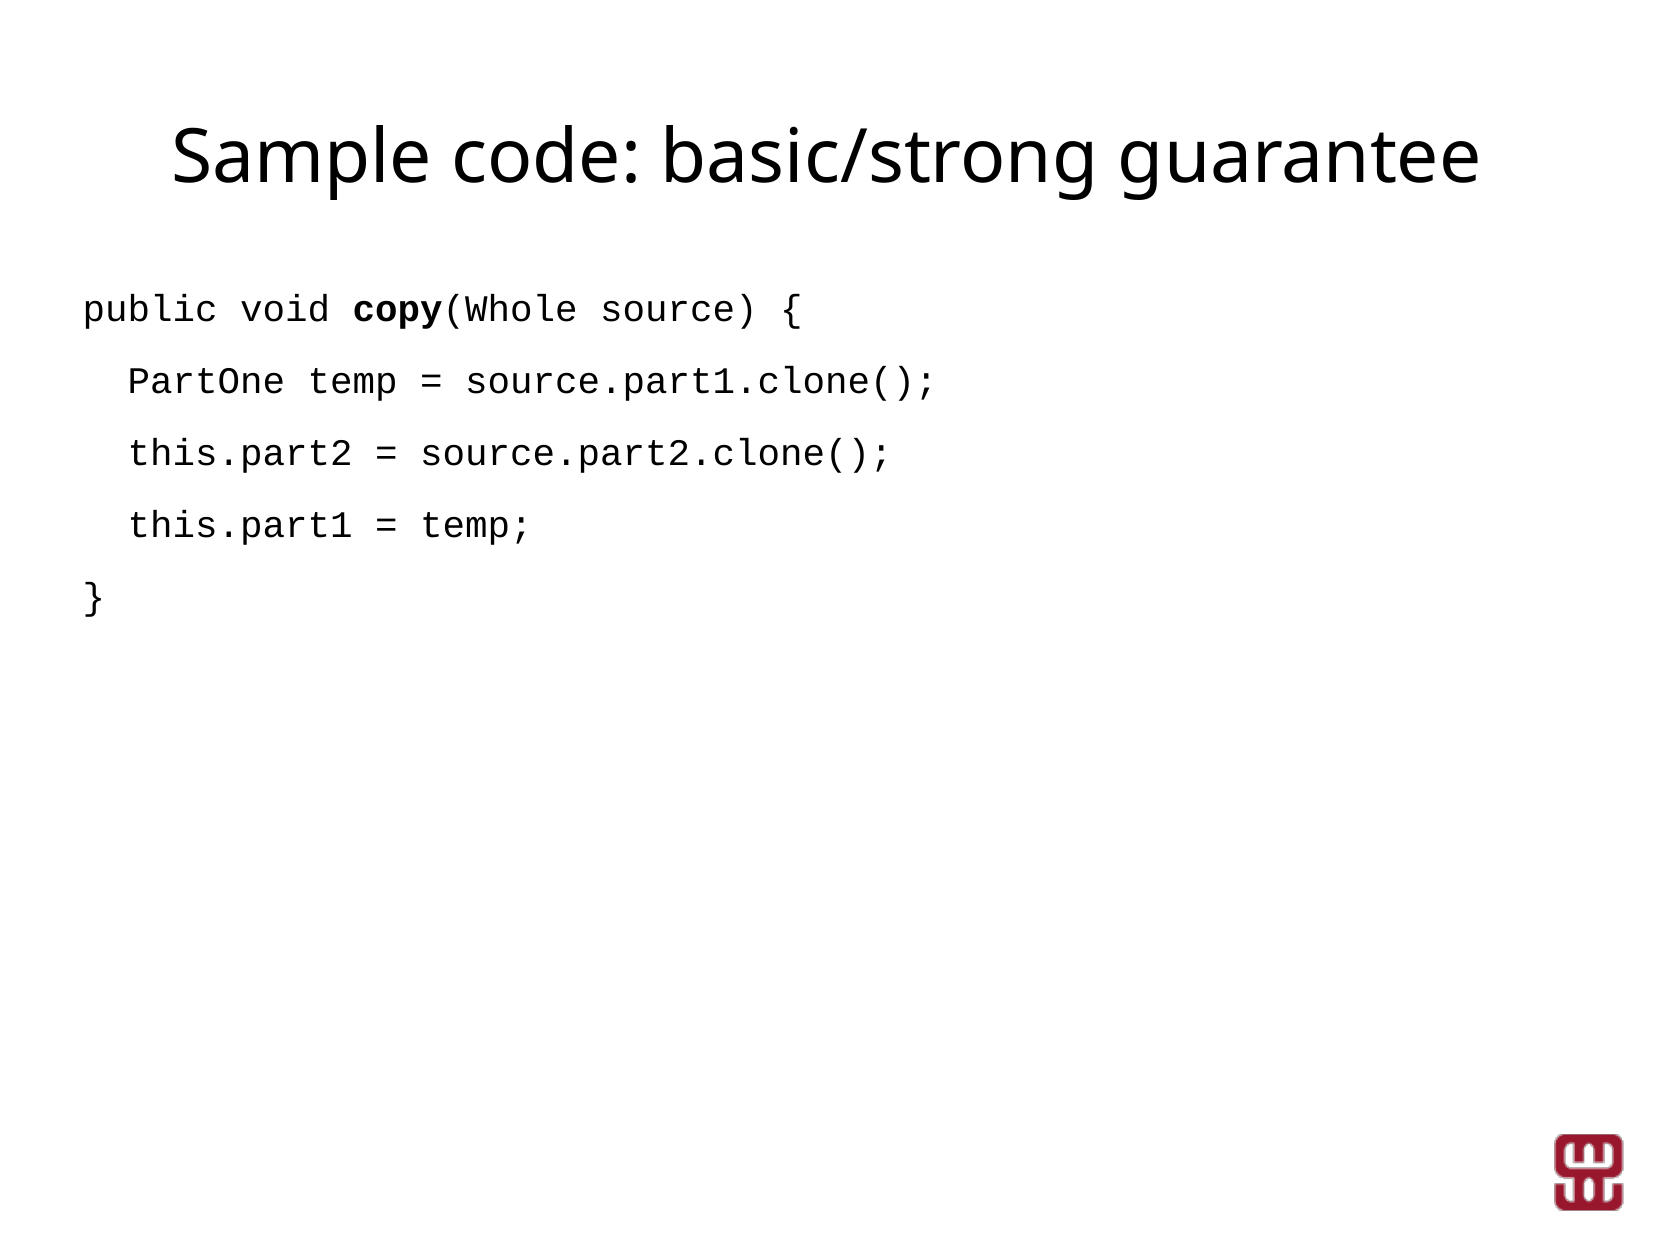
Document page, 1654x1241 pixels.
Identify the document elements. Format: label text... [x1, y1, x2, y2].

title Sample code: basic/strong guarantee [82, 56, 1571, 250]
picture [1553, 1133, 1625, 1214]
list public void copy(Whole source) { PartOne temp = source.part1.clone(); this.part2 = source.part2.clone(); this.part1 = temp; } [82, 290, 1571, 1094]
